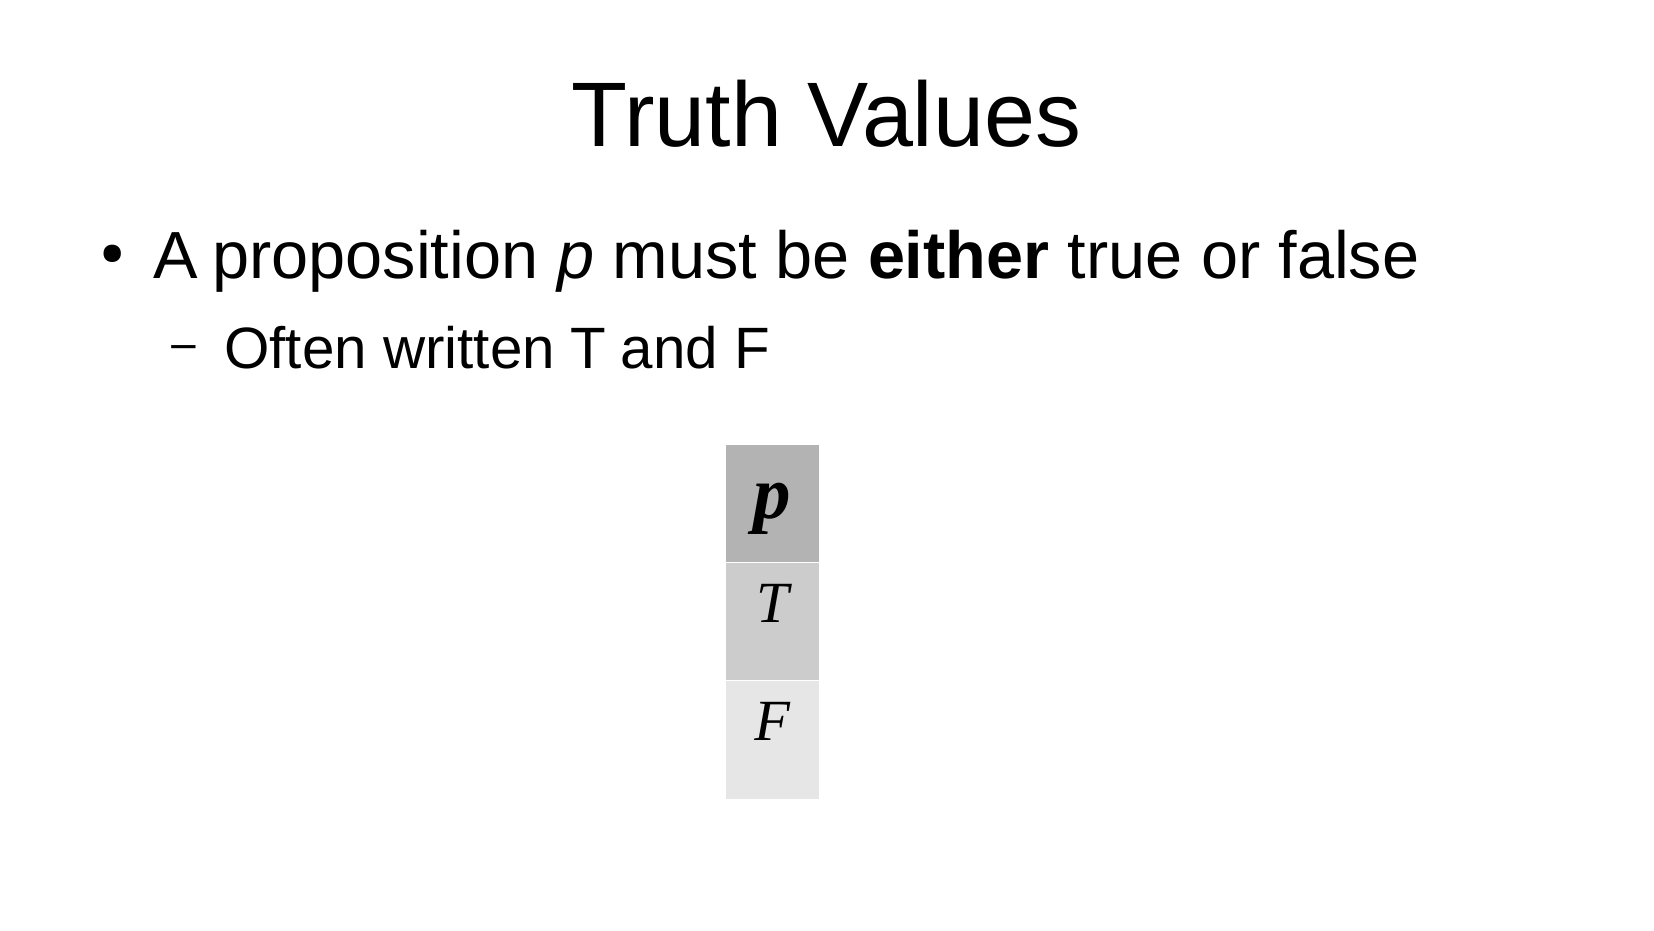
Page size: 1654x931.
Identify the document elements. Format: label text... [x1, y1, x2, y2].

table_header p [726, 445, 819, 562]
title Truth Values [82, 37, 1571, 193]
table_cell F [726, 681, 819, 799]
table_cell T [726, 563, 819, 680]
list A proposition p must be either true or false Often written T and F [82, 217, 1571, 758]
